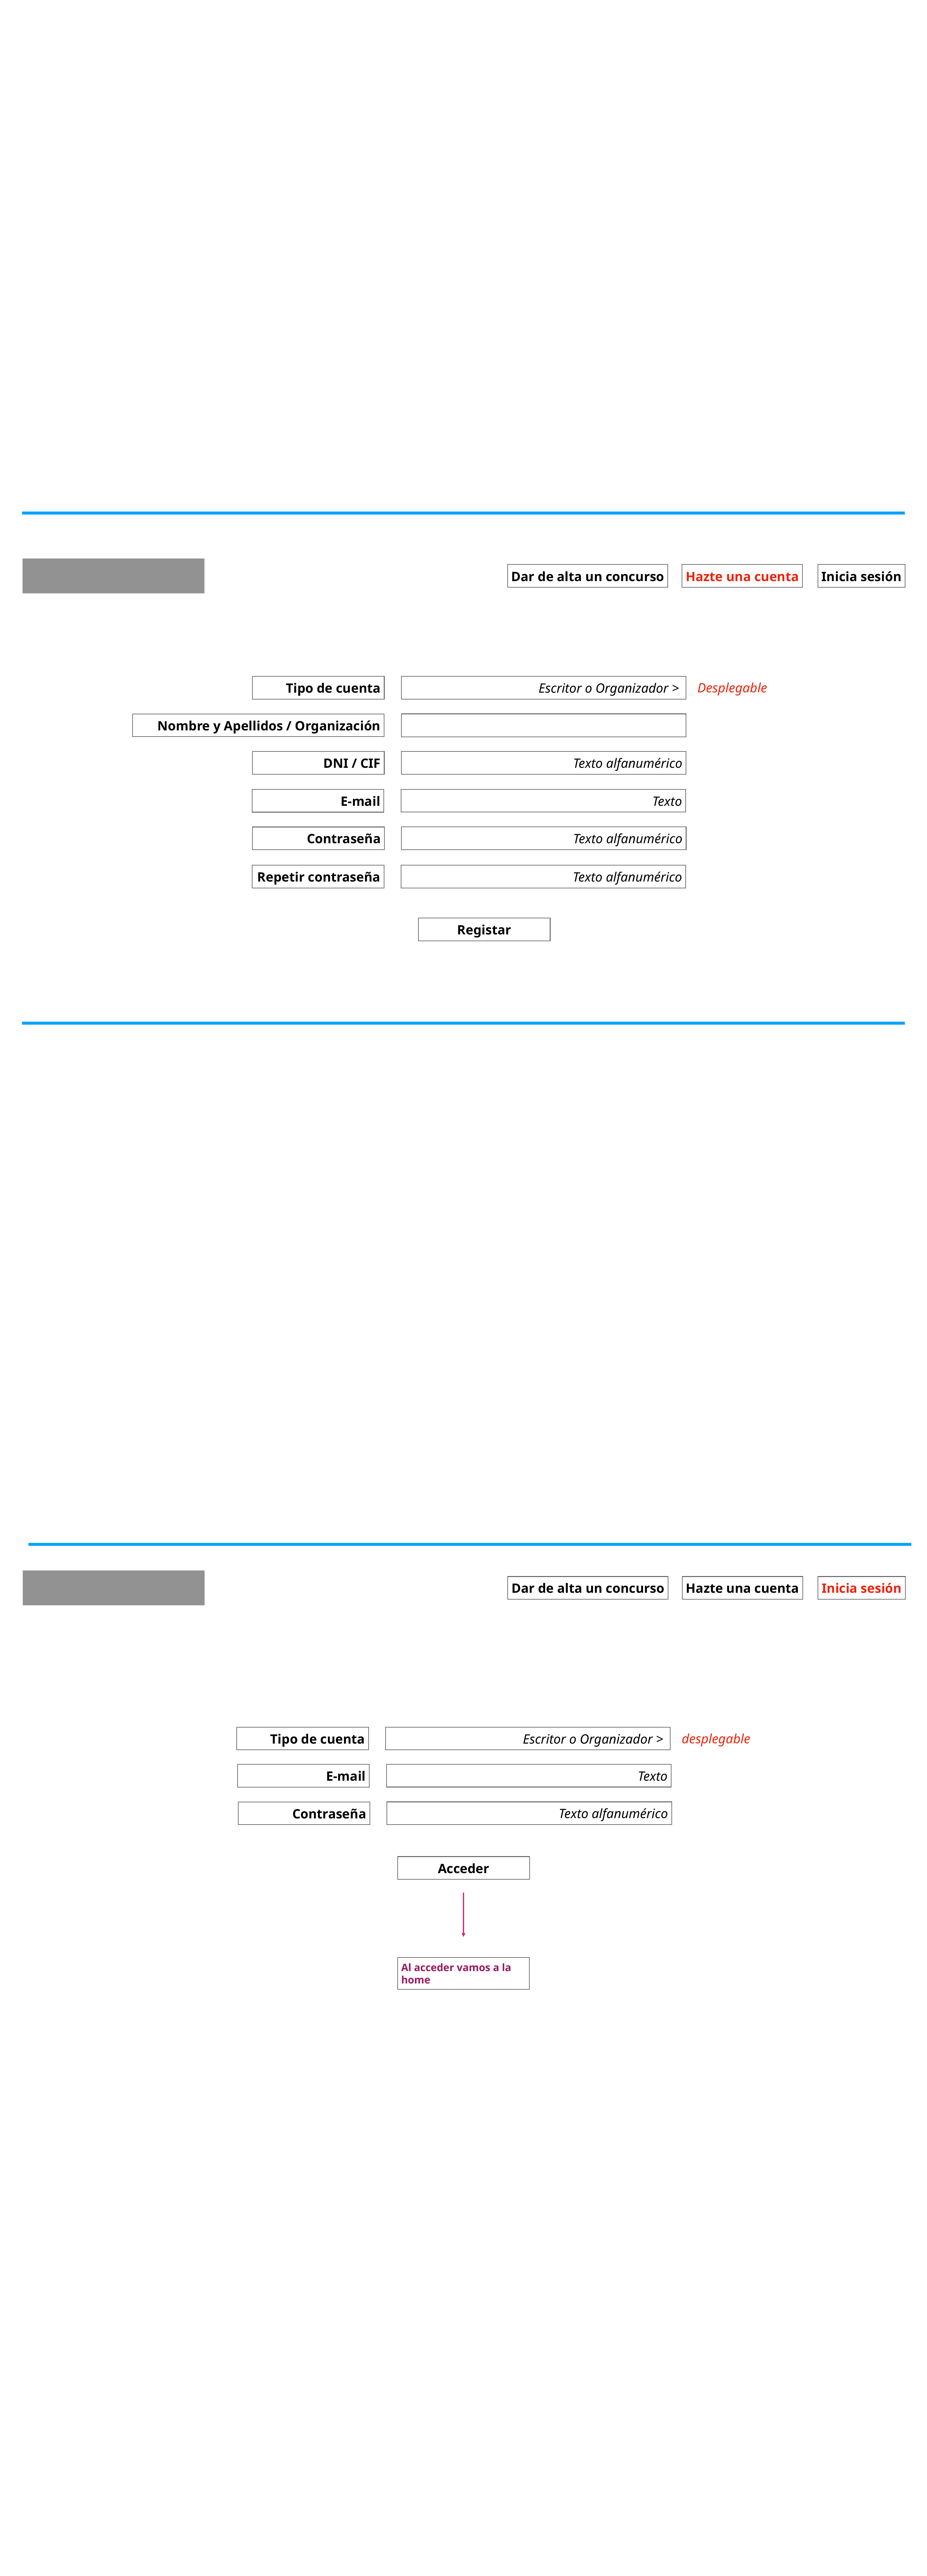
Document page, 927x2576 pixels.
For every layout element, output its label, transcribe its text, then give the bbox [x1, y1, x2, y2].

text_box Hazte una cuenta [682, 564, 803, 587]
text_box Texto [401, 789, 686, 812]
text_box Texto alfanumérico [401, 865, 686, 888]
text_box DNI / CIF [252, 751, 384, 774]
text_box Acceder [398, 1856, 530, 1880]
text_box Hazte una cuenta [682, 1576, 803, 1599]
text_box Inicia sesión [818, 1576, 905, 1599]
text_box Desplegable [694, 676, 882, 699]
text_box Texto alfanumérico [401, 751, 686, 774]
text_box desplegable [678, 1727, 866, 1750]
text_box Registar [418, 918, 550, 941]
text_box Inicia sesión [818, 564, 905, 587]
text_box [23, 558, 205, 593]
text_box [28, 1543, 912, 1546]
text_box Dar de alta un concurso [508, 1576, 668, 1599]
text_box Texto [386, 1764, 671, 1787]
text_box [22, 1022, 905, 1025]
text_box Repetir contraseña [252, 865, 384, 888]
text_box Al acceder vamos a la home [397, 1957, 530, 1990]
text_box Tipo de cuenta [237, 1727, 369, 1750]
text_box Nombre y Apellidos / Organización [132, 714, 384, 737]
text_box Contraseña [252, 827, 384, 850]
text_box Contraseña [238, 1802, 370, 1825]
text_box Texto alfanumérico [387, 1802, 672, 1825]
text_box E-mail [252, 789, 384, 812]
text_box Dar de alta un concurso [507, 564, 668, 587]
text_box E-mail [237, 1764, 370, 1787]
text_box [22, 512, 905, 515]
text_box Escritor o Organizador > [386, 1727, 671, 1750]
text_box Texto alfanumérico [401, 827, 686, 850]
text_box Tipo de cuenta [252, 676, 384, 699]
text_box Escritor o Organizador > [401, 676, 686, 699]
text_box [23, 1570, 205, 1605]
